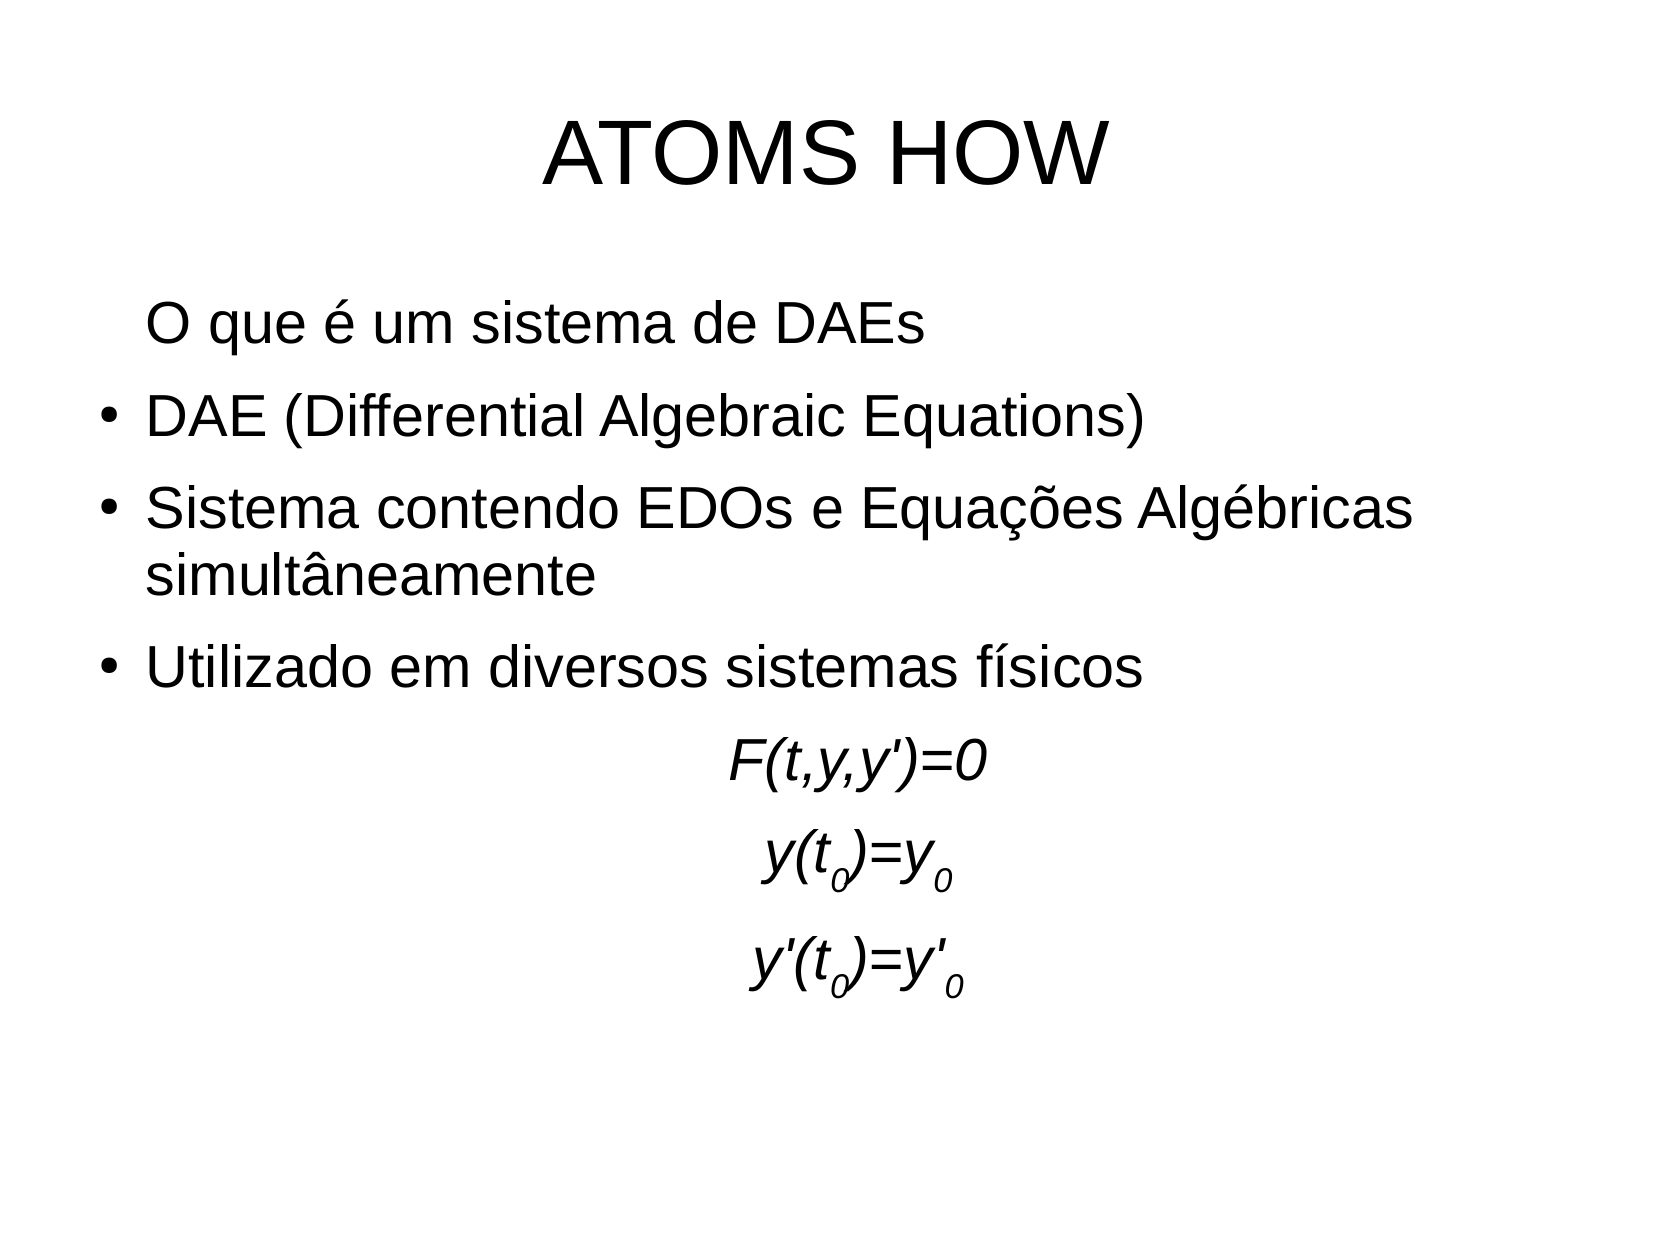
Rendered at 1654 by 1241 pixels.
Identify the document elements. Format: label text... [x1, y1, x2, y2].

list O que é um sistema de DAEs DAE (Differential Algebraic Equations) Sistema contendo EDOs e Equações Algébricas simultâneamente Utilizado em diversos sistemas físicos F(t,y,y')=0 y(t0)=y0 y'(t0)=y'0 [82, 290, 1571, 1010]
title ATOMS HOW [82, 49, 1571, 257]
